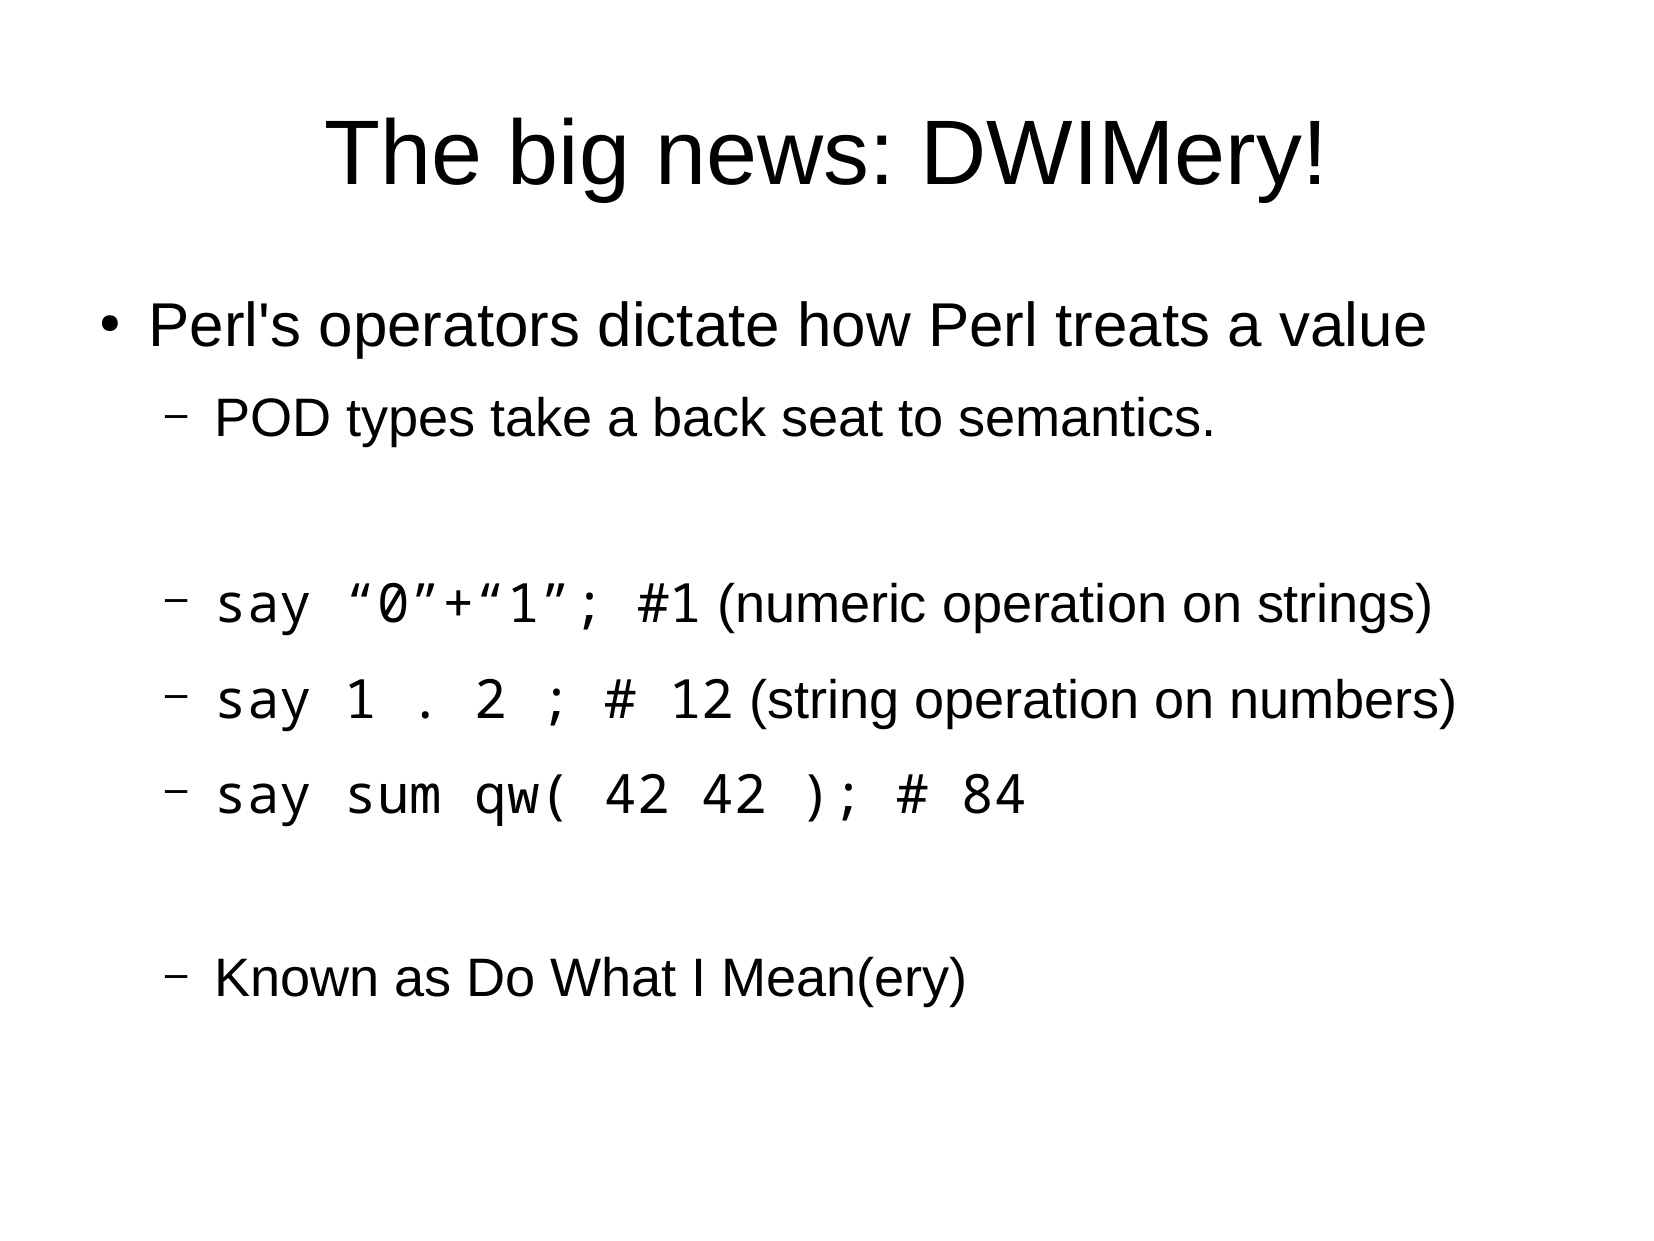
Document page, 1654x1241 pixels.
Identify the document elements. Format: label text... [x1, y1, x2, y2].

title The big news: DWIMery! [82, 49, 1571, 257]
list Perl's operators dictate how Perl treats a value POD types take a back seat to semantics. say “0”+“1”; #1 (numeric operation on strings) say 1 . 2 ; # 12 (string operation on numbers) say sum qw( 42 42 ); # 84 Known as Do What I Mean(ery) [82, 290, 1571, 1010]
